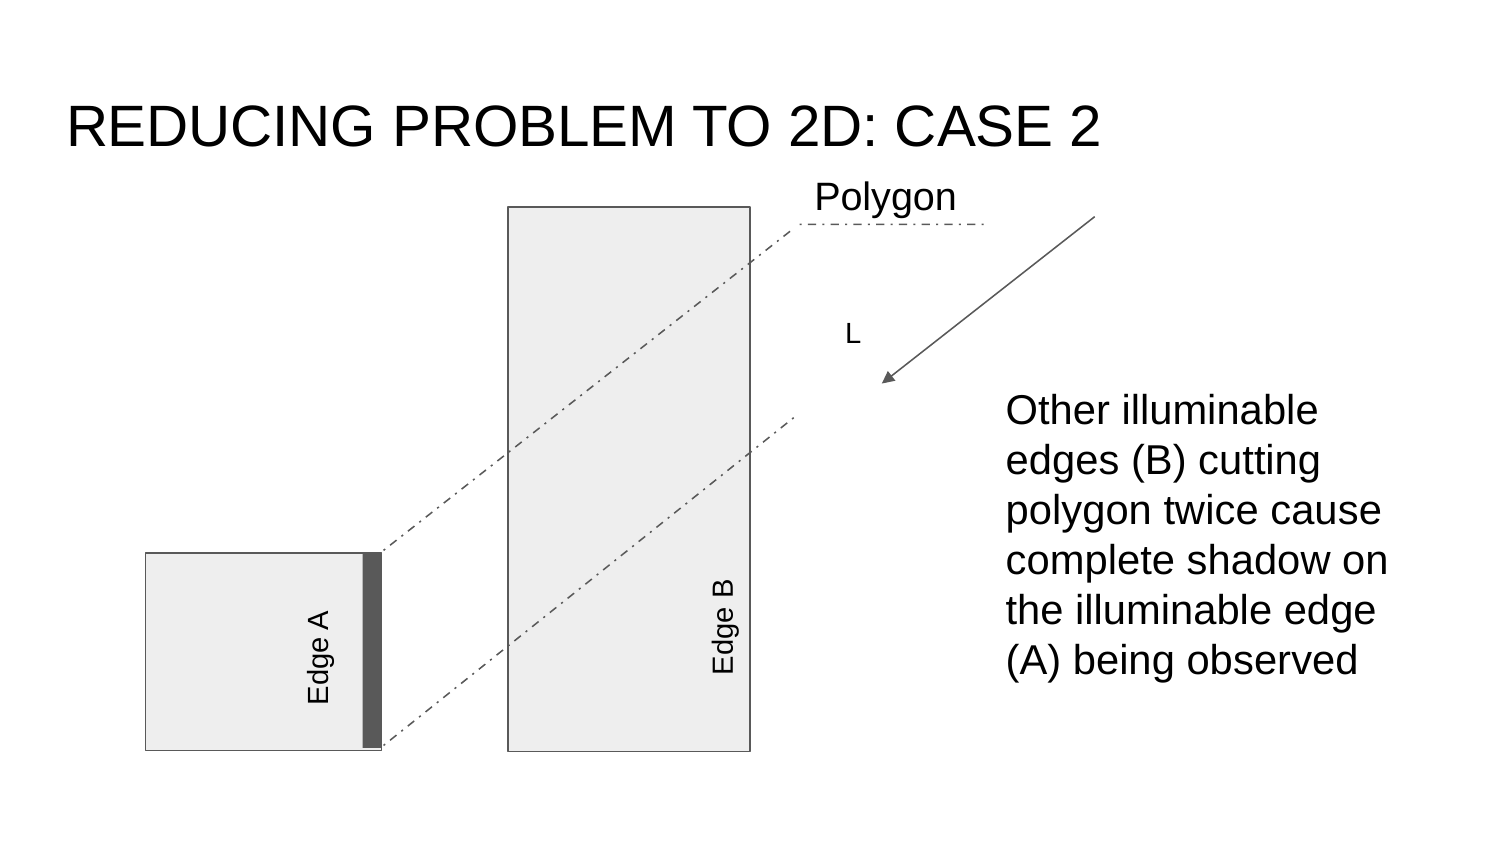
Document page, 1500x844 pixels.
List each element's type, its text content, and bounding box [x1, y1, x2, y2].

text_box Polygon [917, 191, 929, 207]
text_box Polygon [845, 191, 857, 207]
text_box [145, 553, 382, 751]
text_box Polygon [896, 191, 907, 207]
title REDUCING PROBLEM TO 2D: CASE 2 [51, 72, 1449, 167]
text_box [508, 207, 750, 752]
text_box Polygon [799, 155, 988, 207]
text_box Edge A [283, 583, 327, 721]
text_box Edge B [688, 553, 732, 691]
text_box Polygon [940, 191, 950, 207]
text_box Polygon [821, 186, 835, 196]
text_box L [830, 299, 903, 351]
text_box Other illuminable edges (B) cutting polygon twice cause complete shadow on the illuminable edge (A) being observed [990, 367, 1428, 751]
